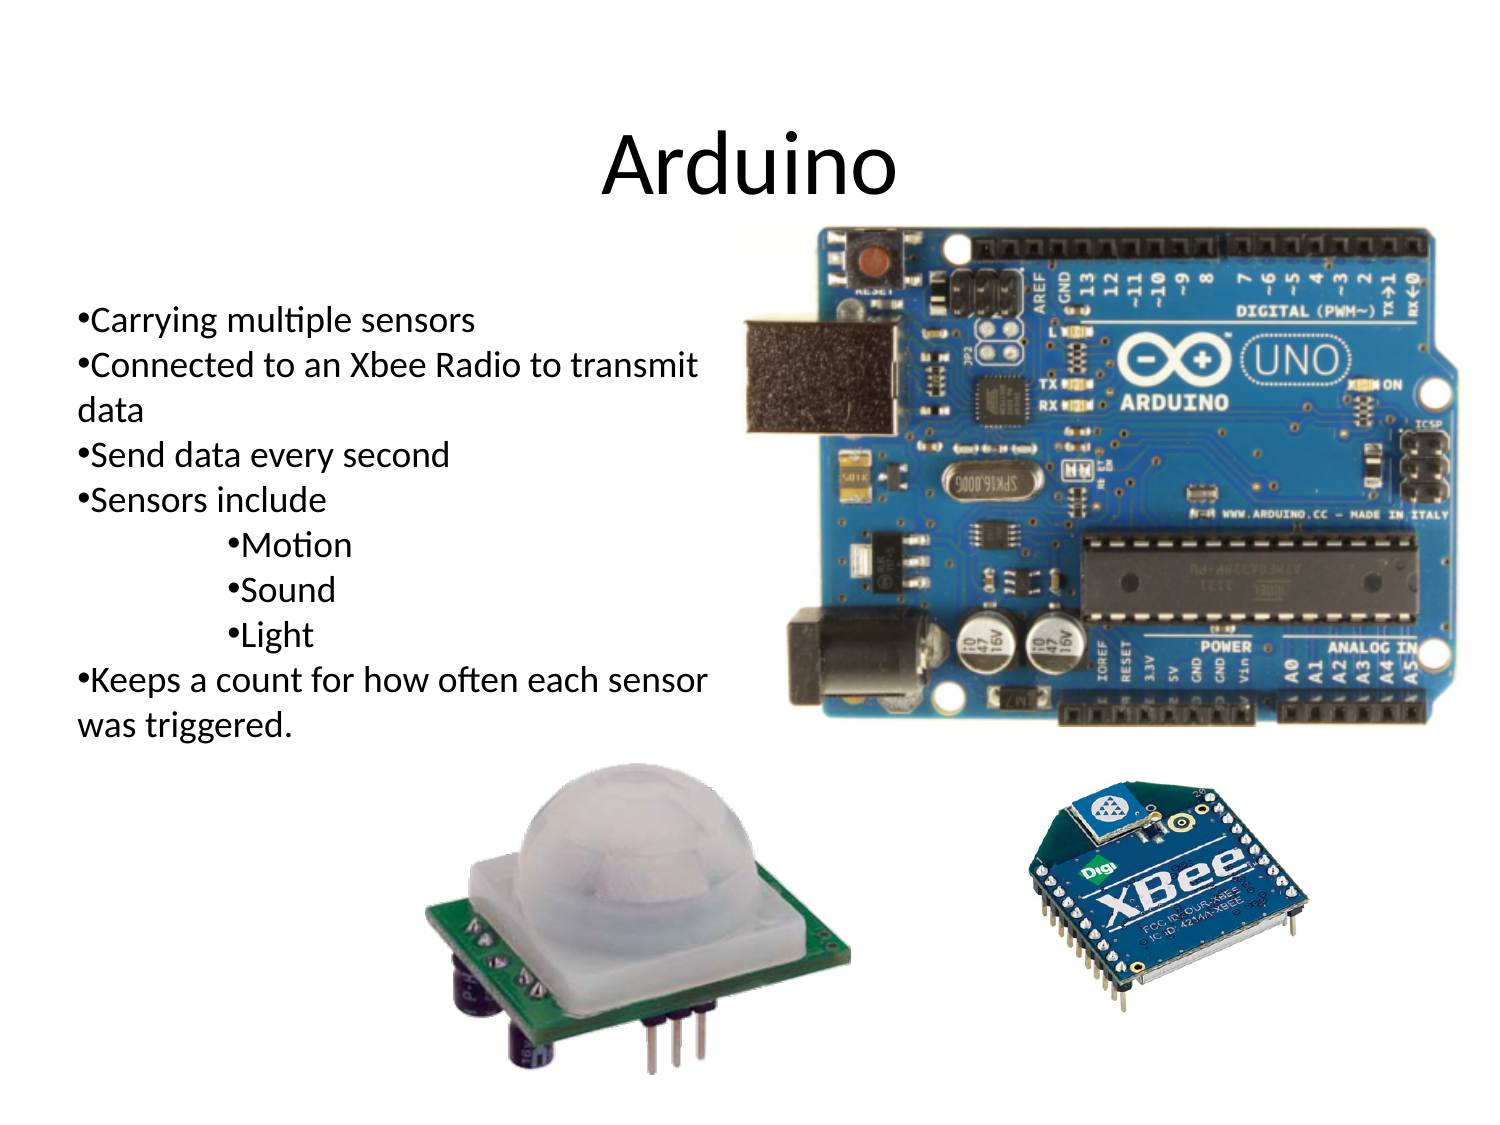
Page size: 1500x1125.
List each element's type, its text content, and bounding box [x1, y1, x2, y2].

picture [425, 762, 851, 1075]
text_box Carrying multiple sensors Connected to an Xbee Radio to transmit data Send data every second Sensors include Motion Sound Light Keeps a count for how often each sensor was triggered. [62, 287, 738, 758]
picture [1012, 750, 1338, 1075]
title Arduino [112, 37, 1388, 279]
picture [737, 224, 1463, 727]
